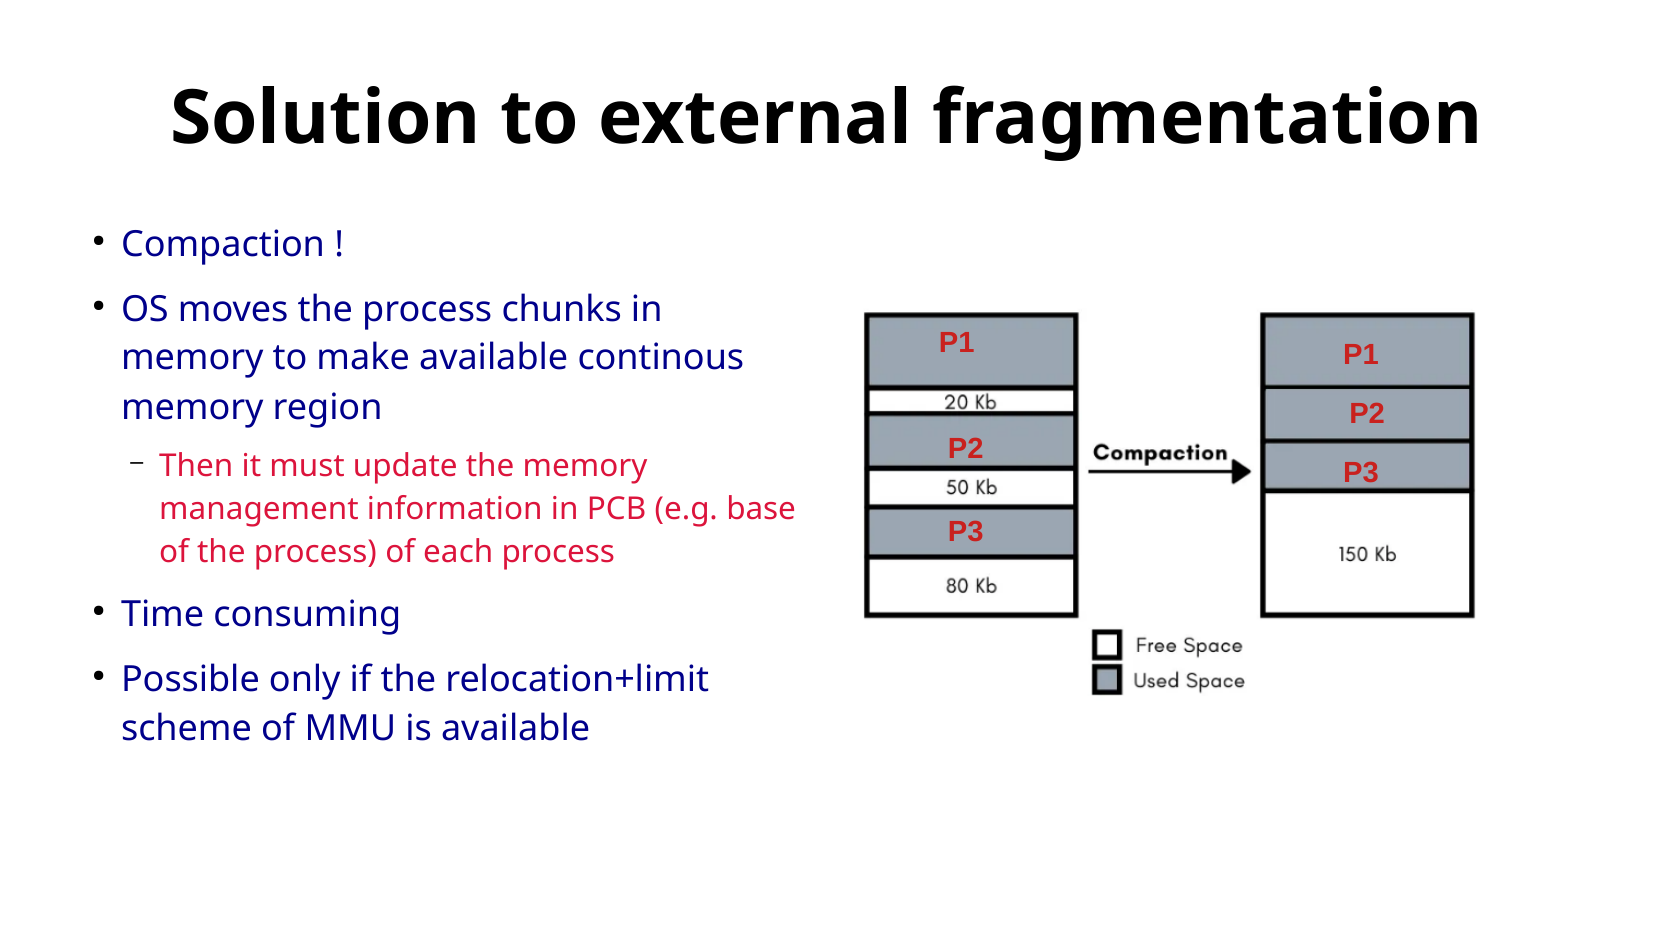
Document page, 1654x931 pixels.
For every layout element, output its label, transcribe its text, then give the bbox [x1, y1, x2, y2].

text_box P3 [1328, 448, 1394, 497]
text_box P2 [933, 424, 999, 473]
text_box P1 [1328, 330, 1394, 379]
text_box P1 [874, 318, 1040, 367]
text_box P3 [933, 507, 999, 556]
title Solution to external fragmentation [82, 37, 1571, 193]
text_box P2 [1334, 389, 1401, 438]
list Compaction ! OS moves the process chunks in memory to make available continous memory region Then it must update the memory management information in PCB (e.g. base of the process) of each process Time consuming Possible only if the relocation+limit scheme of MMU is available [82, 217, 809, 758]
picture [803, 297, 1536, 709]
